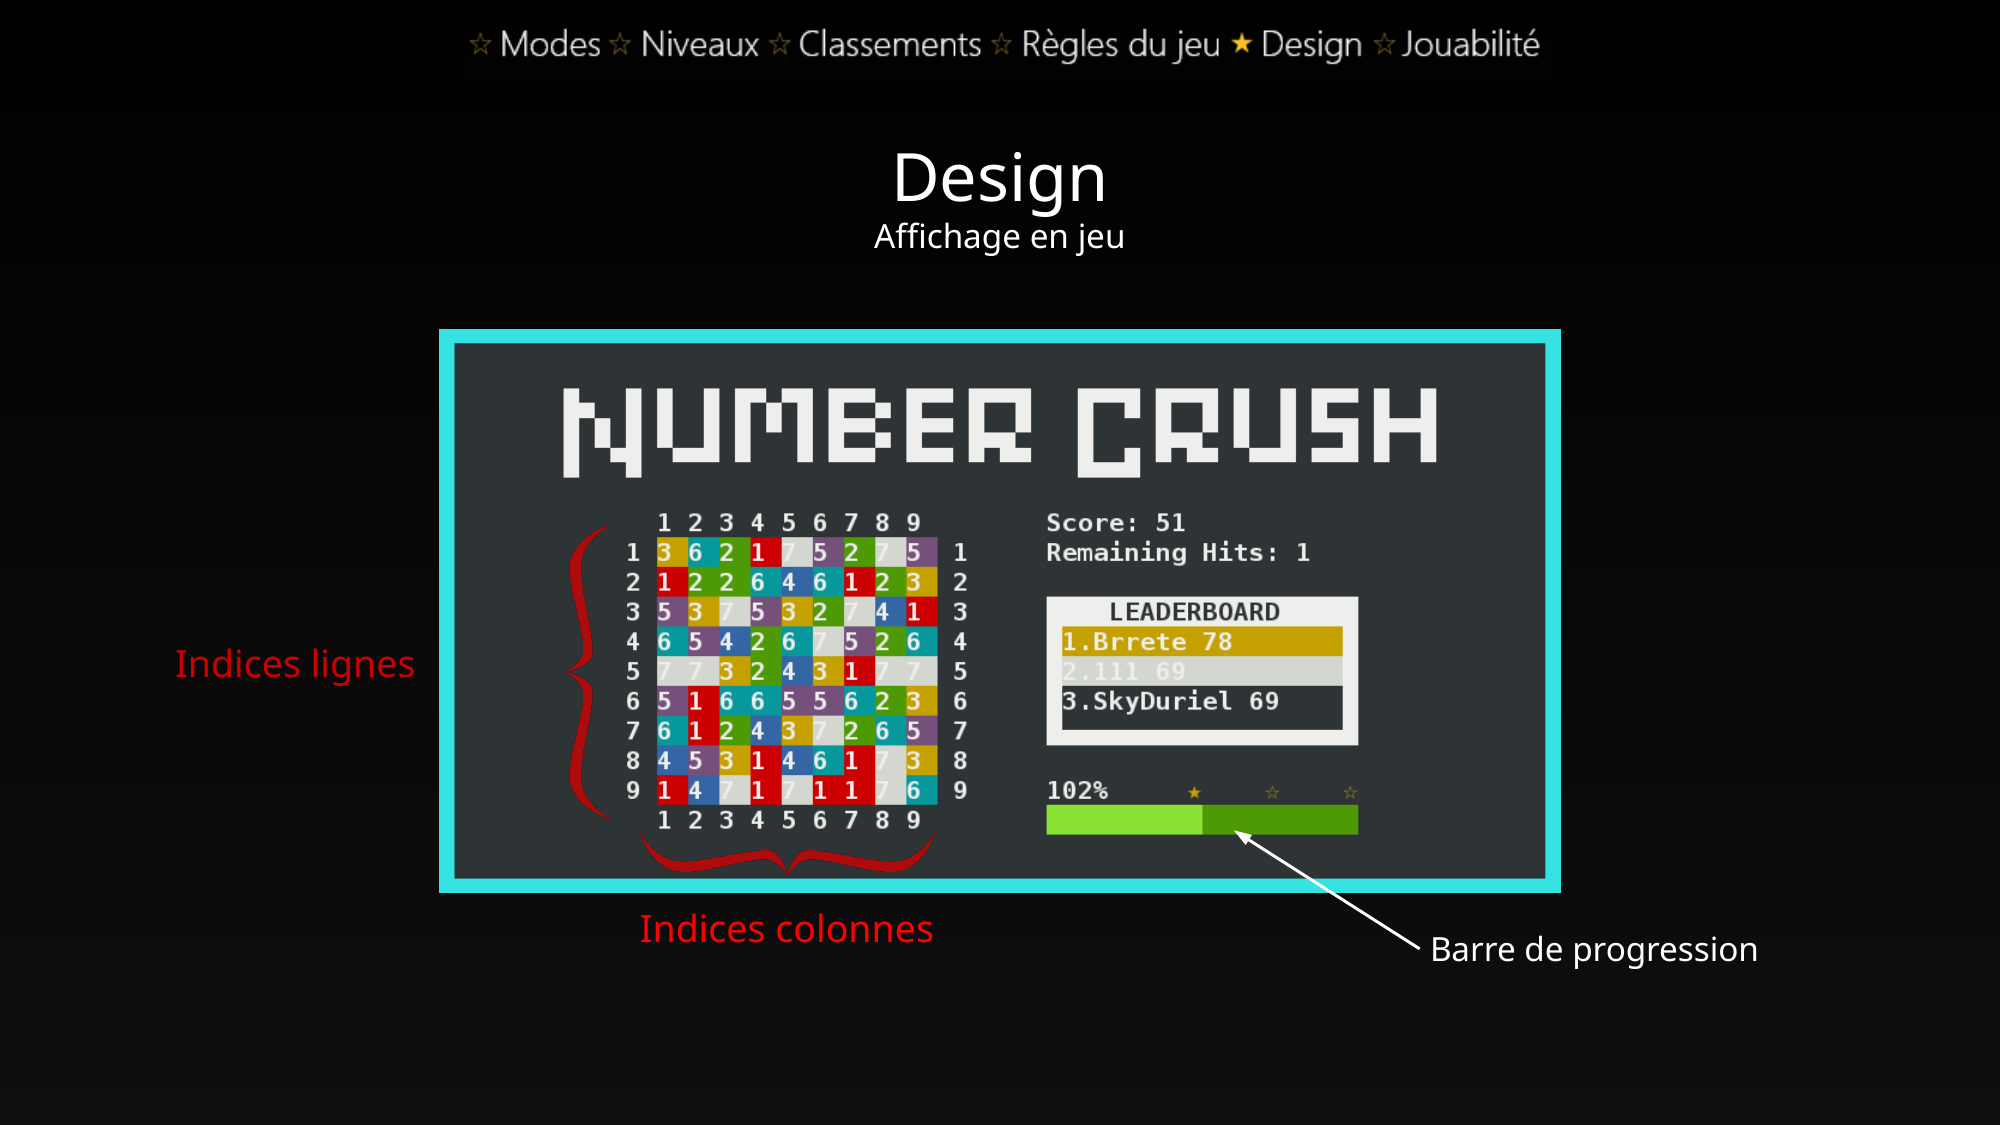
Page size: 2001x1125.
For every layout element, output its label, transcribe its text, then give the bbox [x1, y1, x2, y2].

text_box Indices colonnes [598, 892, 977, 964]
text_box Design Affichage en jeu [649, 127, 1351, 264]
picture [462, 18, 1554, 77]
text_box Indices lignes [136, 628, 456, 699]
picture [439, 329, 1561, 893]
text_box Barre de progression [1381, 901, 1808, 997]
